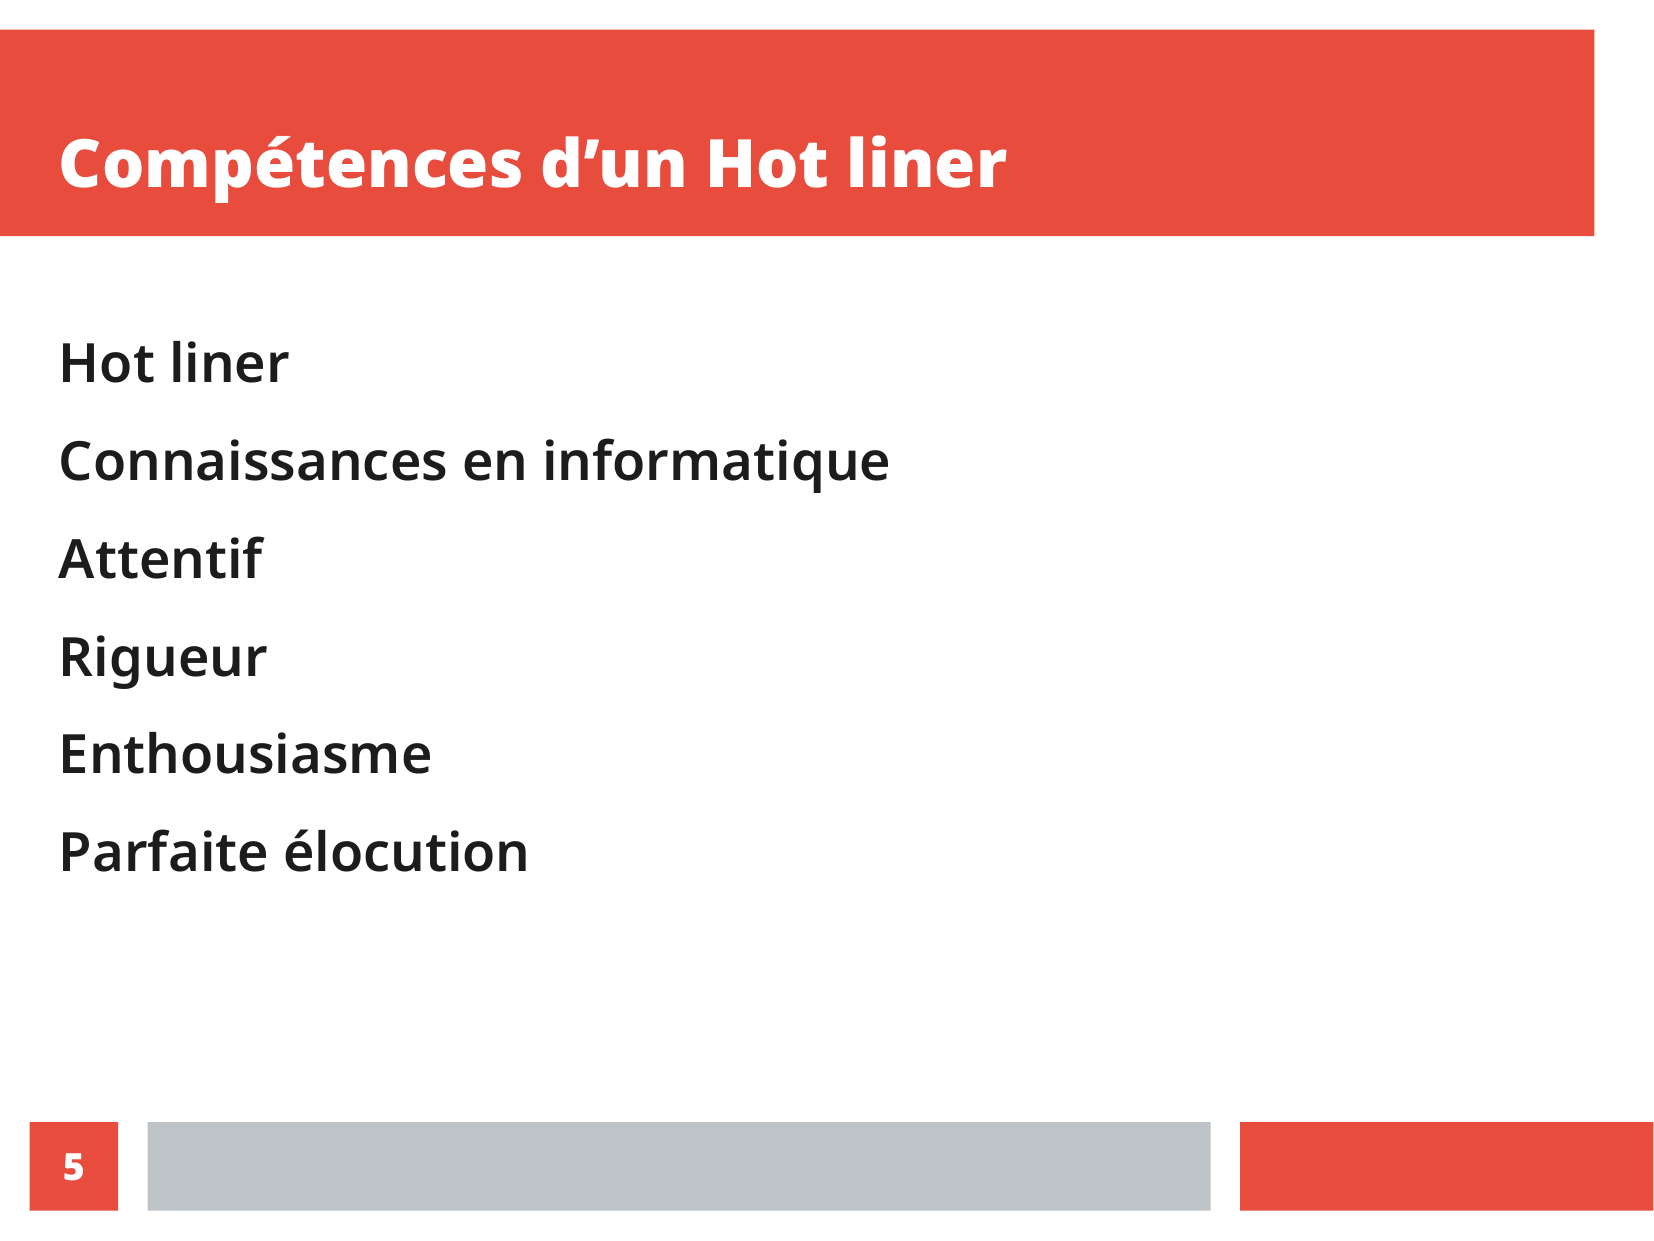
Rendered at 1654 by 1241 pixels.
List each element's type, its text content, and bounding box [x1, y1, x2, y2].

title Compétences d’un Hot liner [59, 59, 1595, 207]
list Hot liner Connaissances en informatique Attentif Rigueur Enthousiasme Parfaite élocution [59, 324, 1565, 1093]
